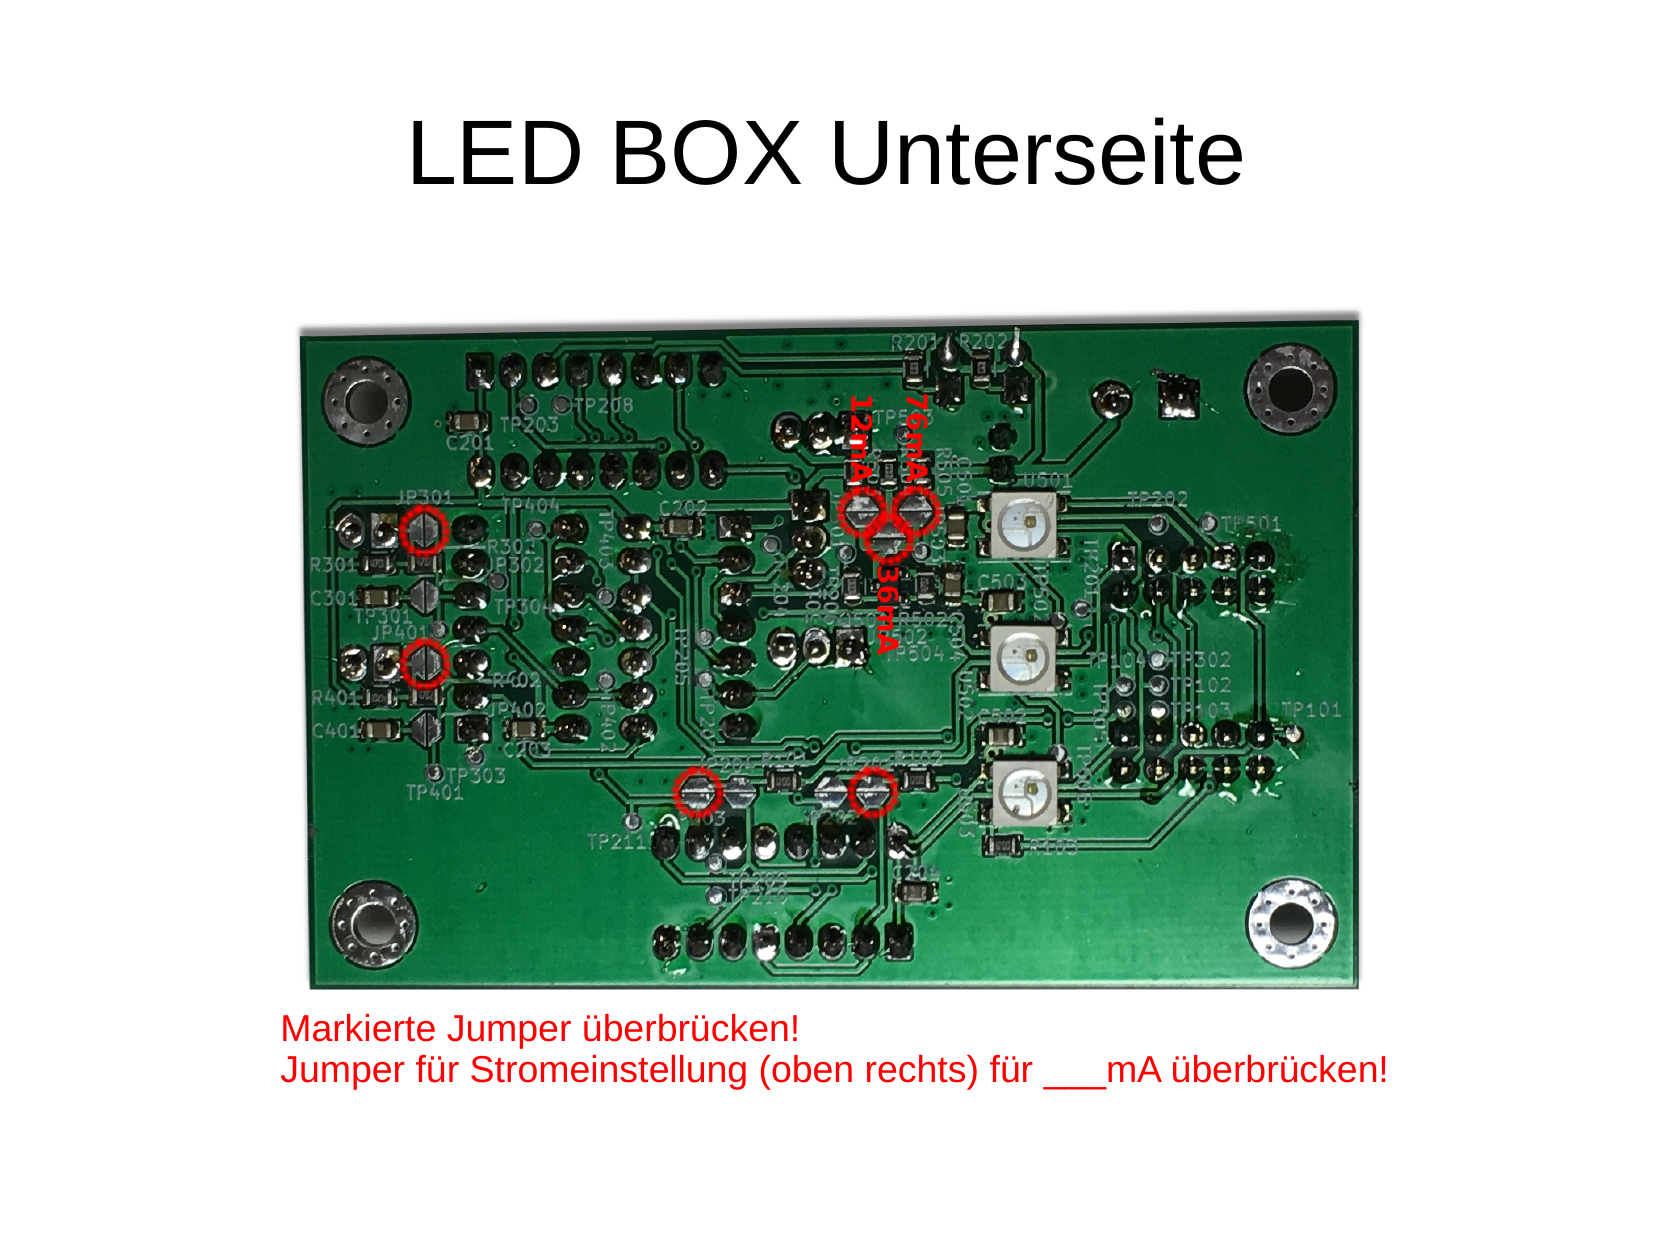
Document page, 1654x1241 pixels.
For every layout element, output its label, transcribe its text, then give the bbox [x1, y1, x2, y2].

picture [274, 290, 1379, 999]
text_box Markierte Jumper überbrücken! Jumper für Stromeinstellung (oben rechts) für ___mA überbrücken! [265, 999, 1483, 1141]
title LED BOX Unterseite [82, 49, 1571, 257]
